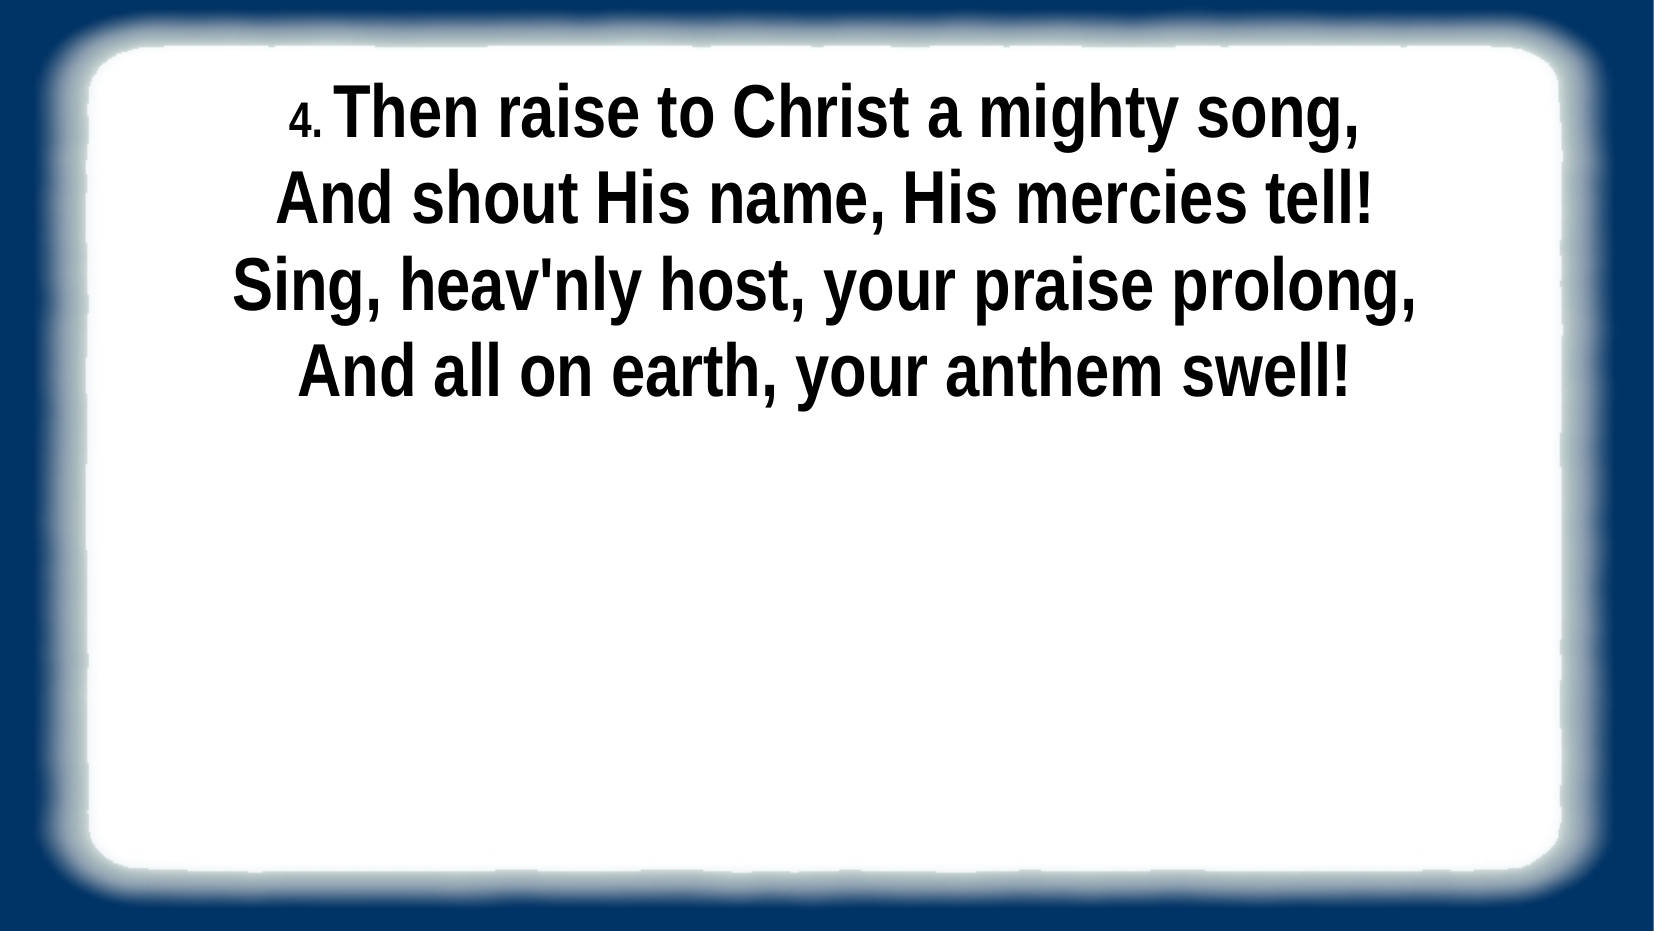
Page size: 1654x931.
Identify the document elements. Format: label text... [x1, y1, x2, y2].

picture [0, 0, 1654, 931]
text_box 4. Then raise to Christ a mighty song, And shout His name, His mercies tell! Sing, heav'nly host, your praise prolong, And all on earth, your anthem swell! [135, 60, 1516, 422]
